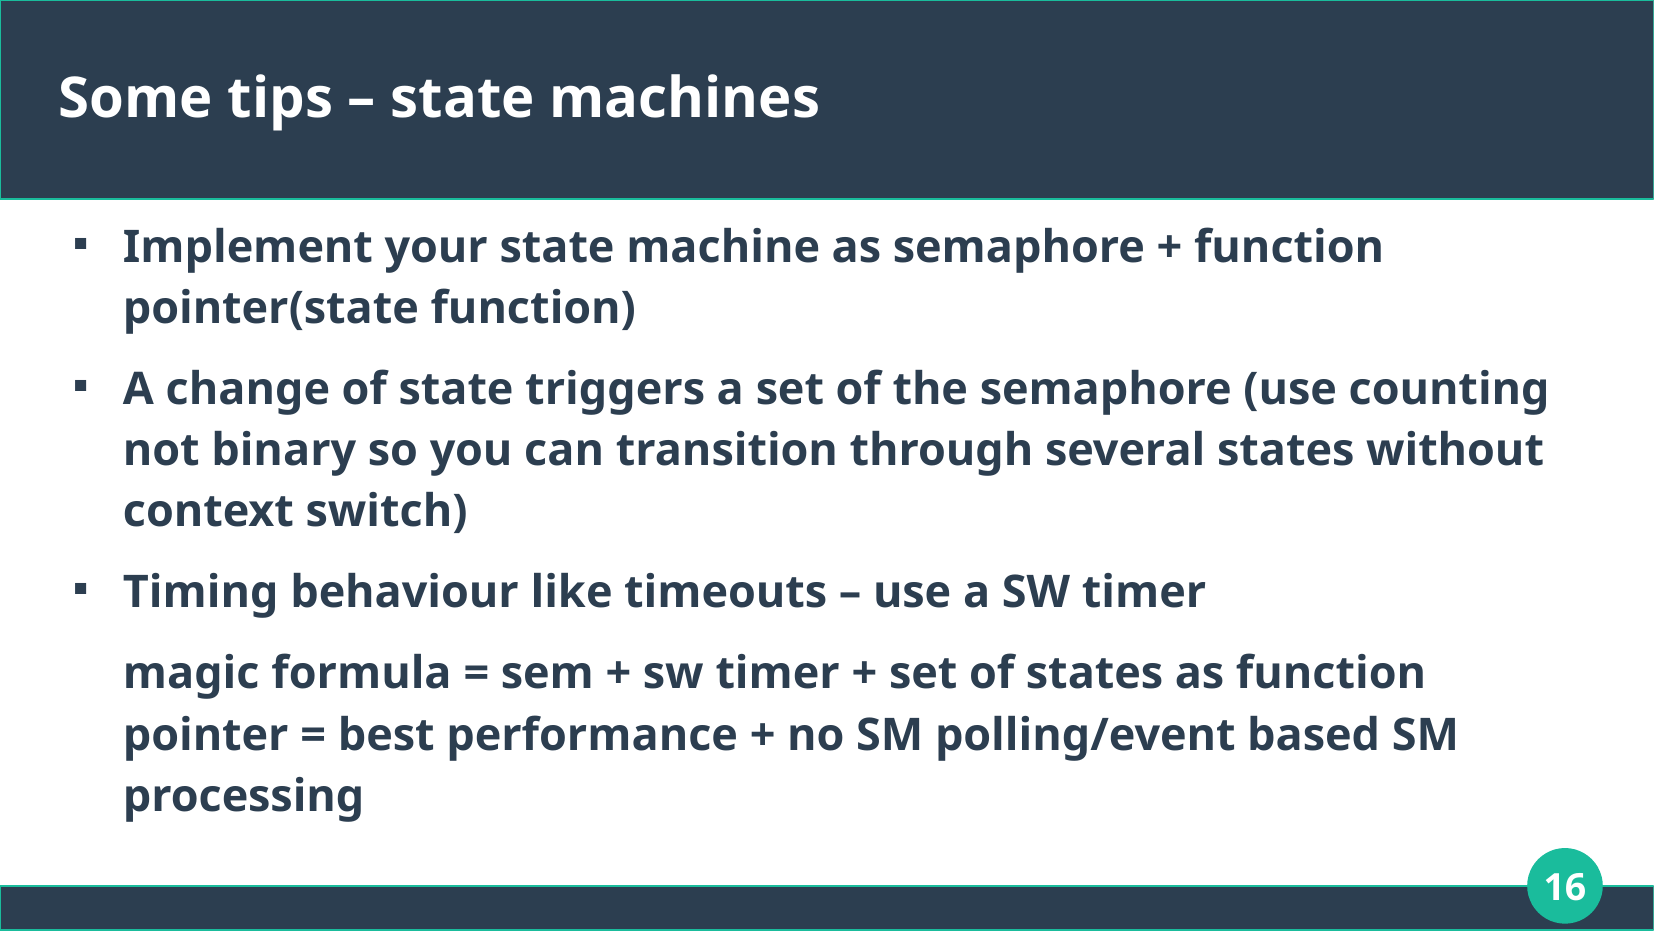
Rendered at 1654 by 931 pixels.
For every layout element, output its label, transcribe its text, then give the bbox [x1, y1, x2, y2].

list Implement your state machine as semaphore + function pointer(state function) A change of state triggers a set of the semaphore (use counting not binary so you can transition through several states without context switch) Timing behaviour like timeouts – use a SW timer magic formula = sem + sw timer + set of states as function pointer = best performance + no SM polling/event based SM processing [59, 214, 1595, 827]
title Some tips – state machines [59, 37, 1595, 156]
